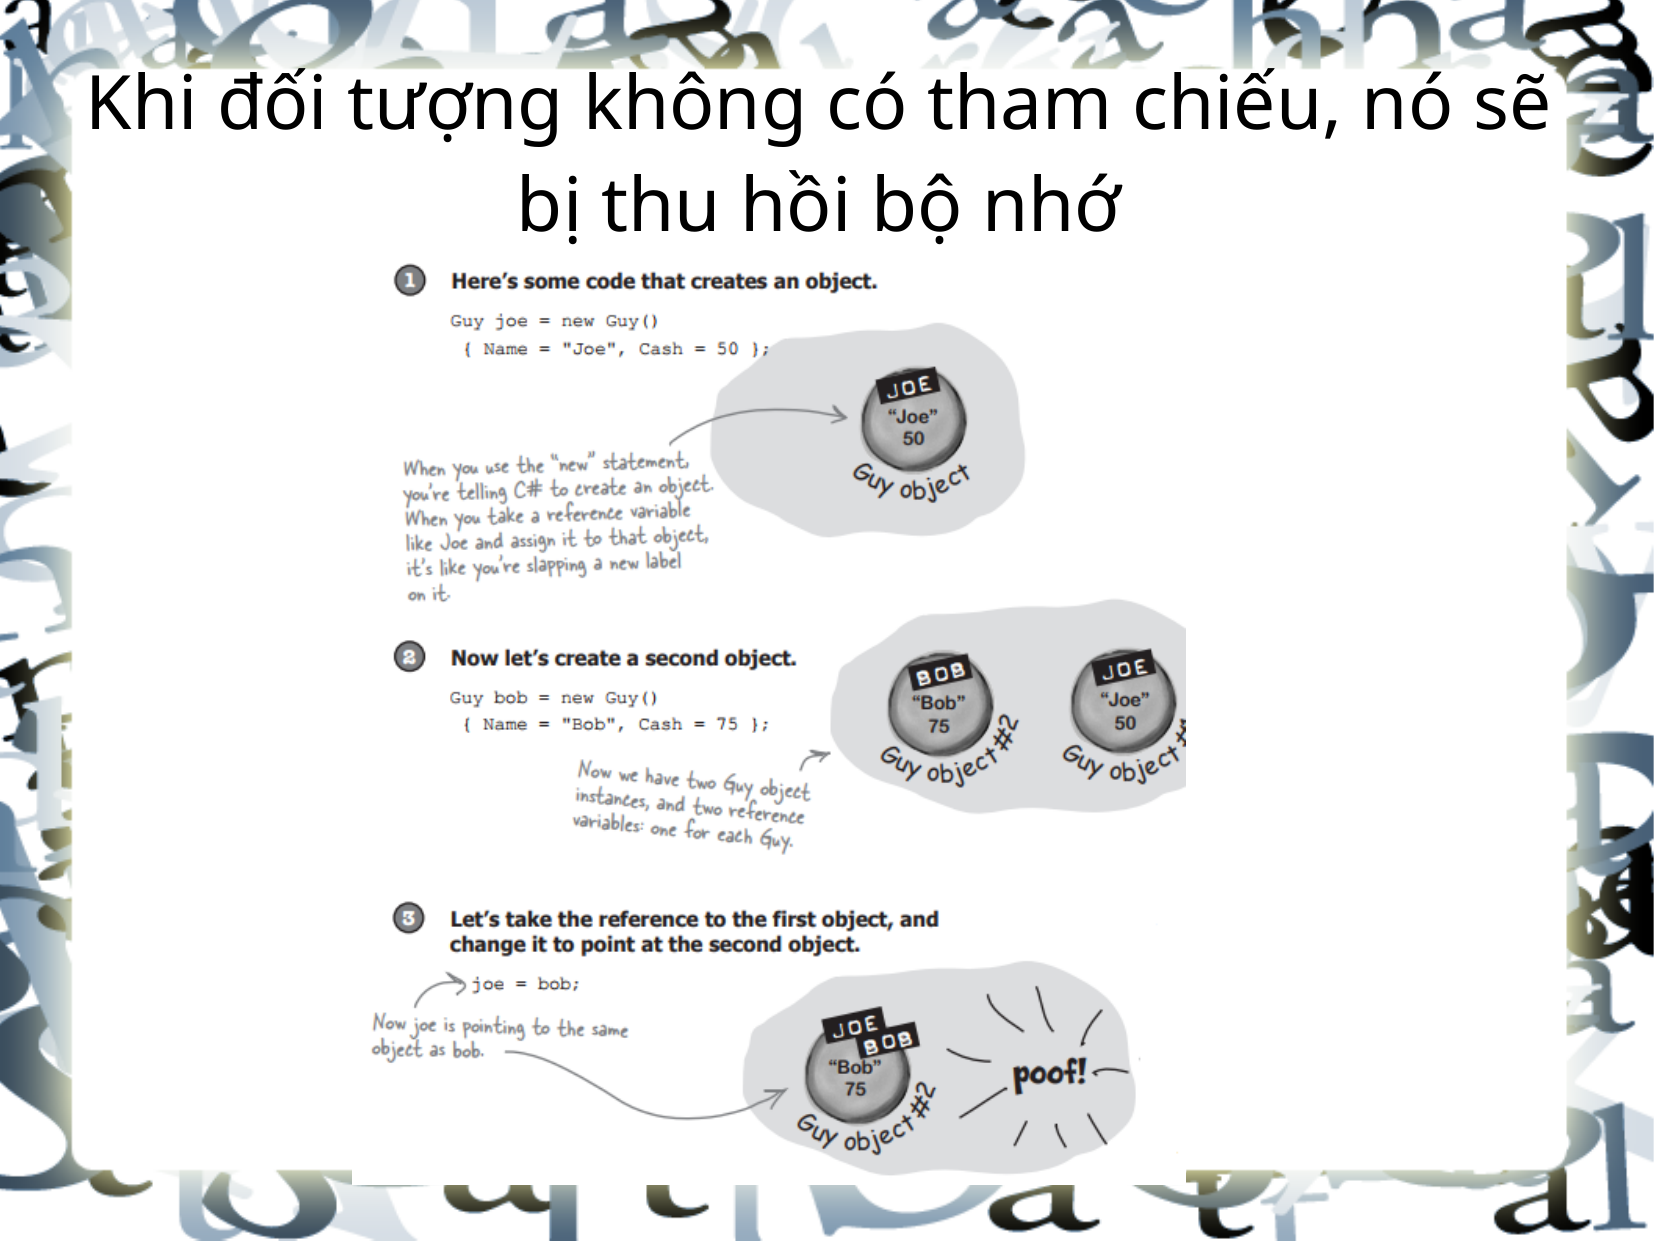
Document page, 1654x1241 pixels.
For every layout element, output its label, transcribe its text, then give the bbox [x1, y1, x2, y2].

picture [0, 0, 1654, 1241]
title Khi đối tượng không có tham chiếu, nó sẽ bị thu hồi bộ nhớ [75, 47, 1564, 256]
